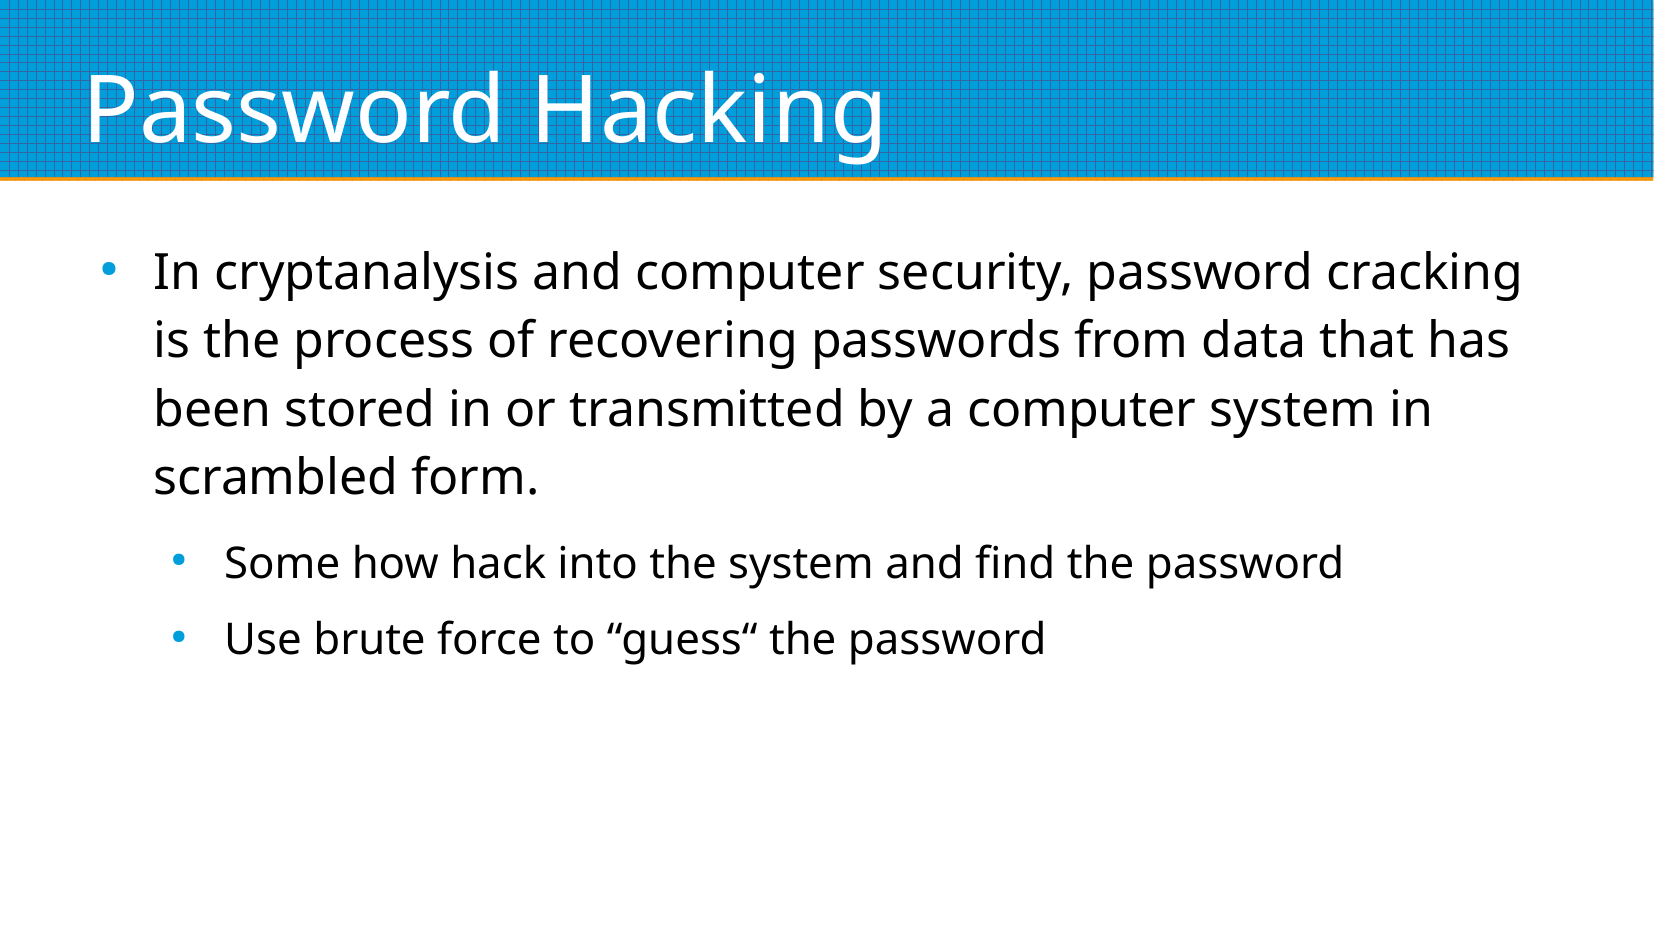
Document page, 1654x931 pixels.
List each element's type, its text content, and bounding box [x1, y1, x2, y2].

list In cryptanalysis and computer security, password cracking is the process of recovering passwords from data that has been stored in or transmitted by a computer system in scrambled form. Some how hack into the system and find the password Use brute force to “guess“ the password [82, 236, 1563, 811]
title Password Hacking [82, 14, 1571, 171]
